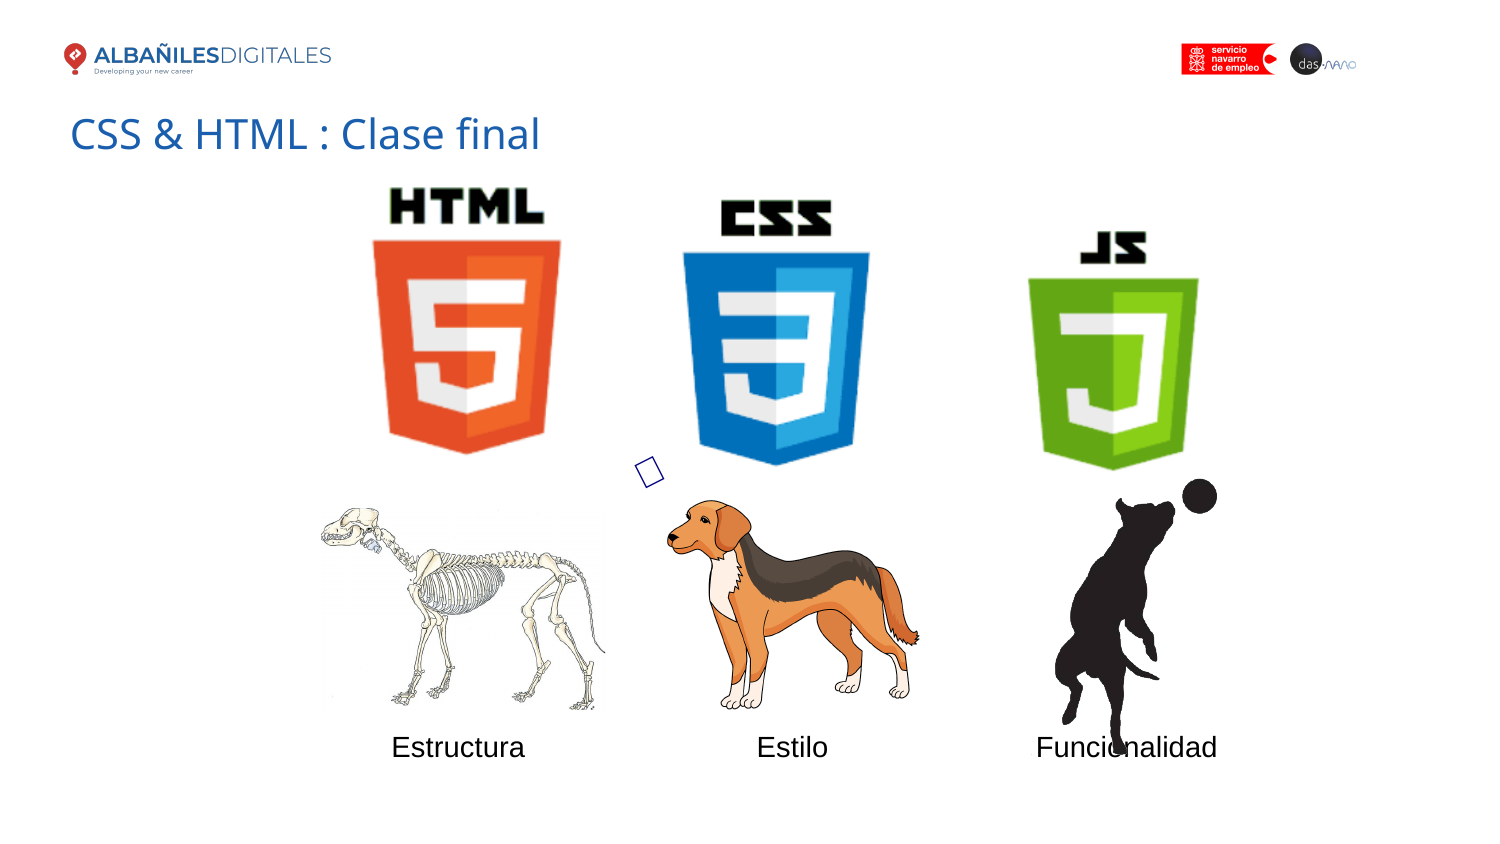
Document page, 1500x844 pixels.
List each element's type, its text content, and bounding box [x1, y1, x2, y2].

picture [64, 43, 332, 75]
picture [1290, 43, 1356, 75]
text_box Estilo [645, 713, 940, 779]
picture [321, 508, 606, 710]
picture [295, 120, 1226, 755]
picture [664, 498, 922, 711]
text_box Estructura [310, 713, 606, 779]
text_box 🎩 [605, 385, 768, 518]
picture [1181, 43, 1277, 75]
text_box CSS & HTML : Clase final [69, 113, 731, 159]
text_box Funcionalidad [979, 713, 1275, 779]
